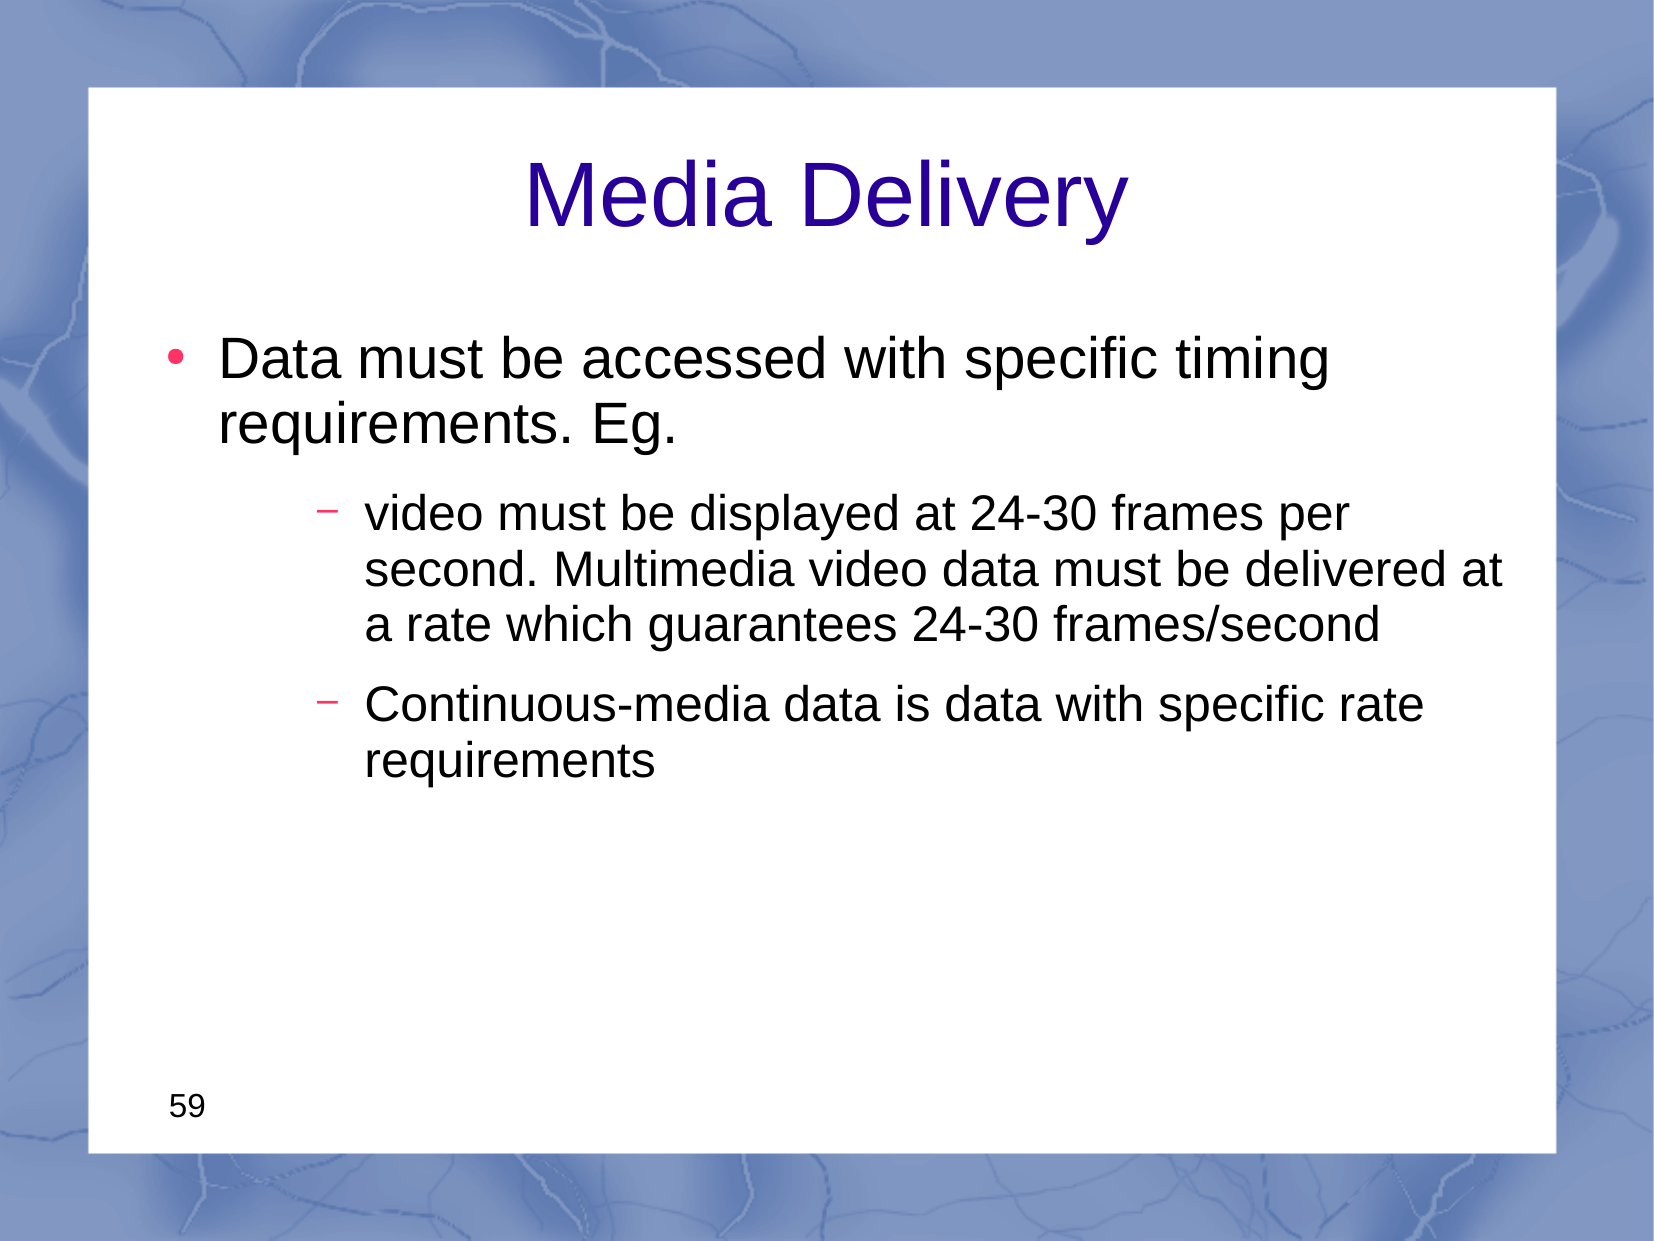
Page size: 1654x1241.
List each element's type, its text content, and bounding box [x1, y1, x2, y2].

list Data must be accessed with specific timing requirements. Eg. video must be displayed at 24-30 frames per second. Multimedia video data must be delivered at a rate which guarantees 24-30 frames/second Continuous-media data is data with specific rate requirements [147, 325, 1506, 1045]
title Media Delivery [118, 90, 1536, 298]
picture [0, 0, 1654, 1241]
